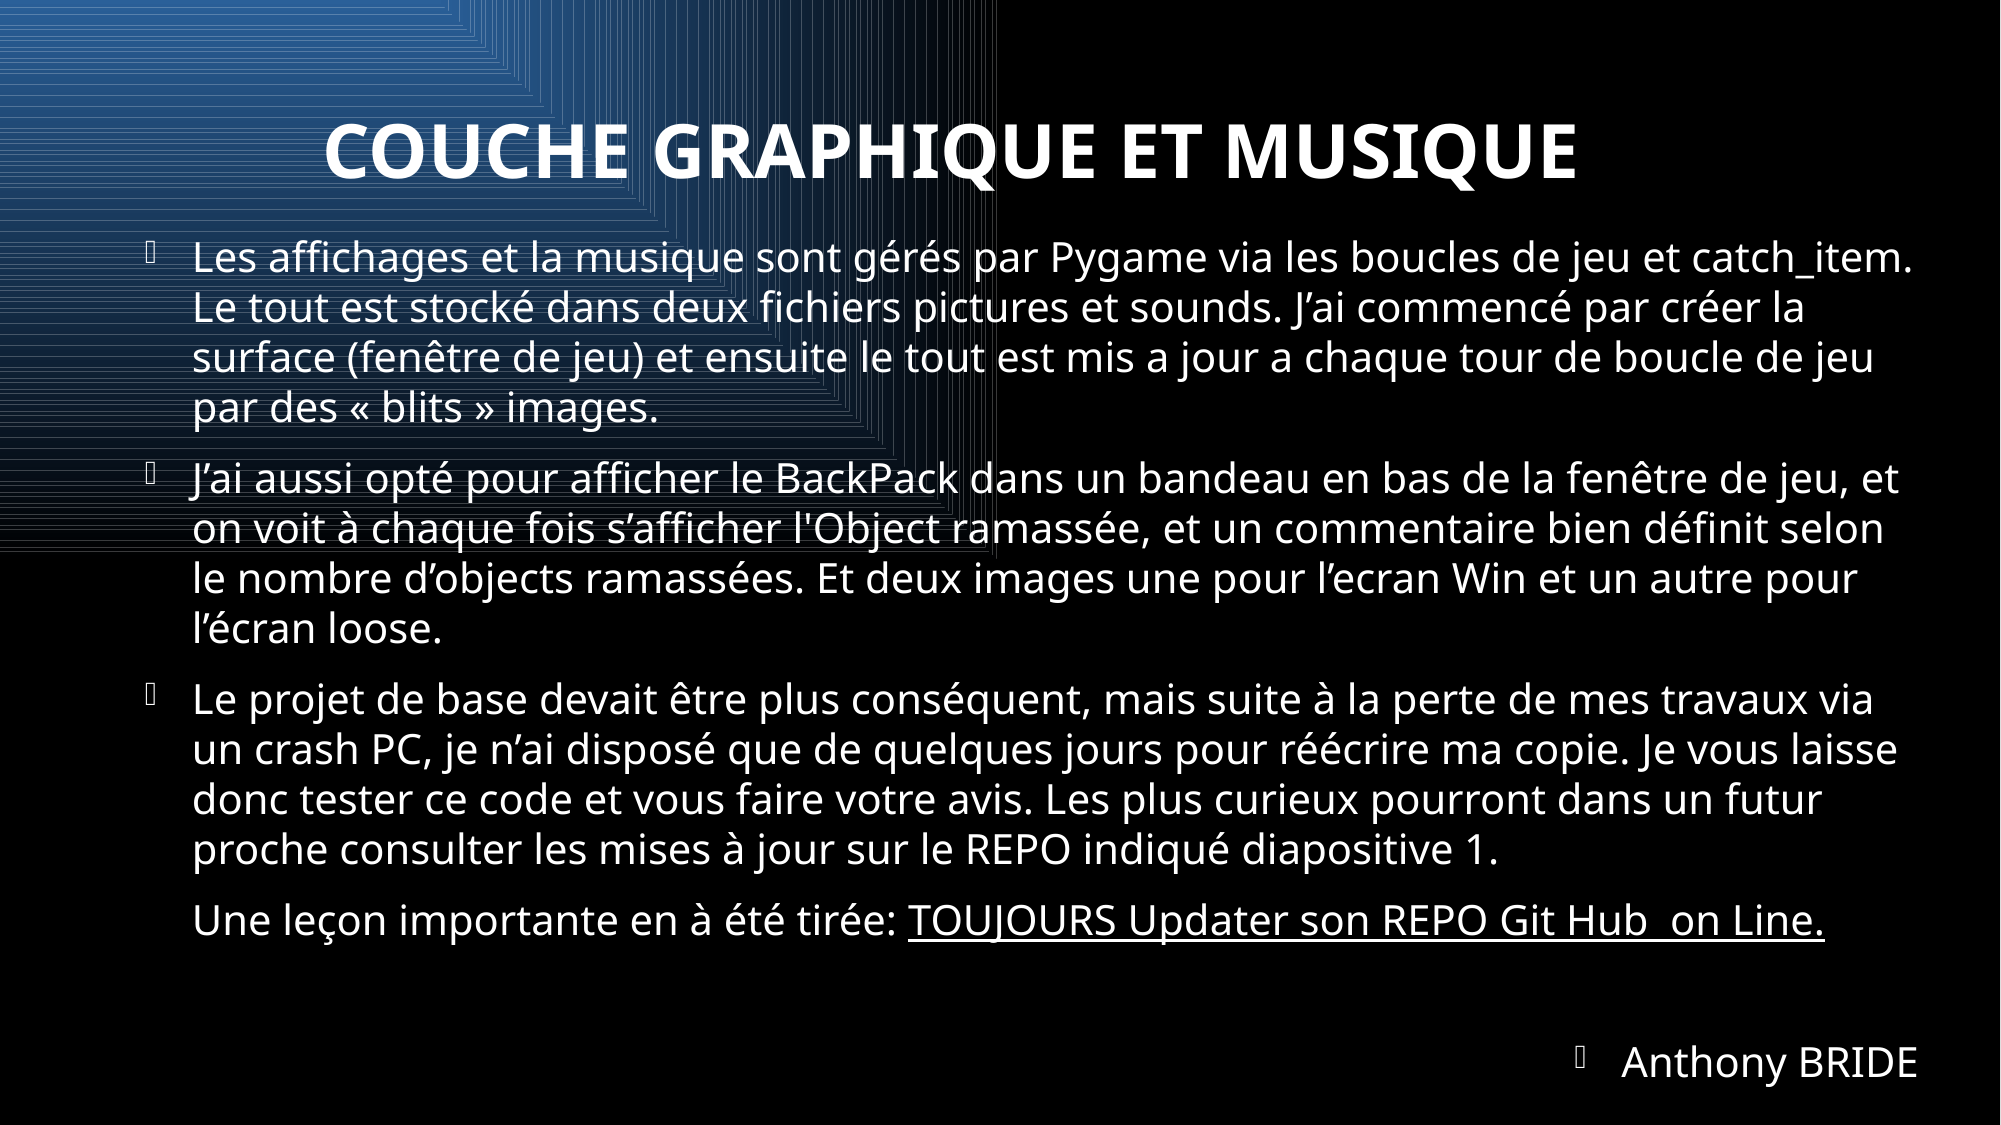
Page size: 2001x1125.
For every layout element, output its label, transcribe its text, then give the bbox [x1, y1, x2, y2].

list Les affichages et la musique sont gérés par Pygame via les boucles de jeu et catch_item. Le tout est stocké dans deux fichiers pictures et sounds. J’ai commencé par créer la surface (fenêtre de jeu) et ensuite le tout est mis a jour a chaque tour de boucle de jeu par des « blits » images. J’ai aussi opté pour afficher le BackPack dans un bandeau en bas de la fenêtre de jeu, et on voit à chaque fois s’afficher l'Object ramassée, et un commentaire bien définit selon le nombre d’objects ramassées. Et deux images une pour l’ecran Win et un autre pour l’écran loose. Le projet de base devait être plus conséquent, mais suite à la perte de mes travaux via un crash PC, je n’ai disposé que de quelques jours pour réécrire ma copie. Je vous laisse donc tester ce code et vous faire votre avis. Les plus curieux pourront dans un futur proche consulter les mises à jour sur le REPO indiqué diapositive 1. Une leçon importante en à été tirée: TOUJOURS Updater son REPO Git Hub on Line. Anthony BRIDE [129, 224, 1934, 1093]
title Couche graphique et musique [307, 82, 1733, 214]
